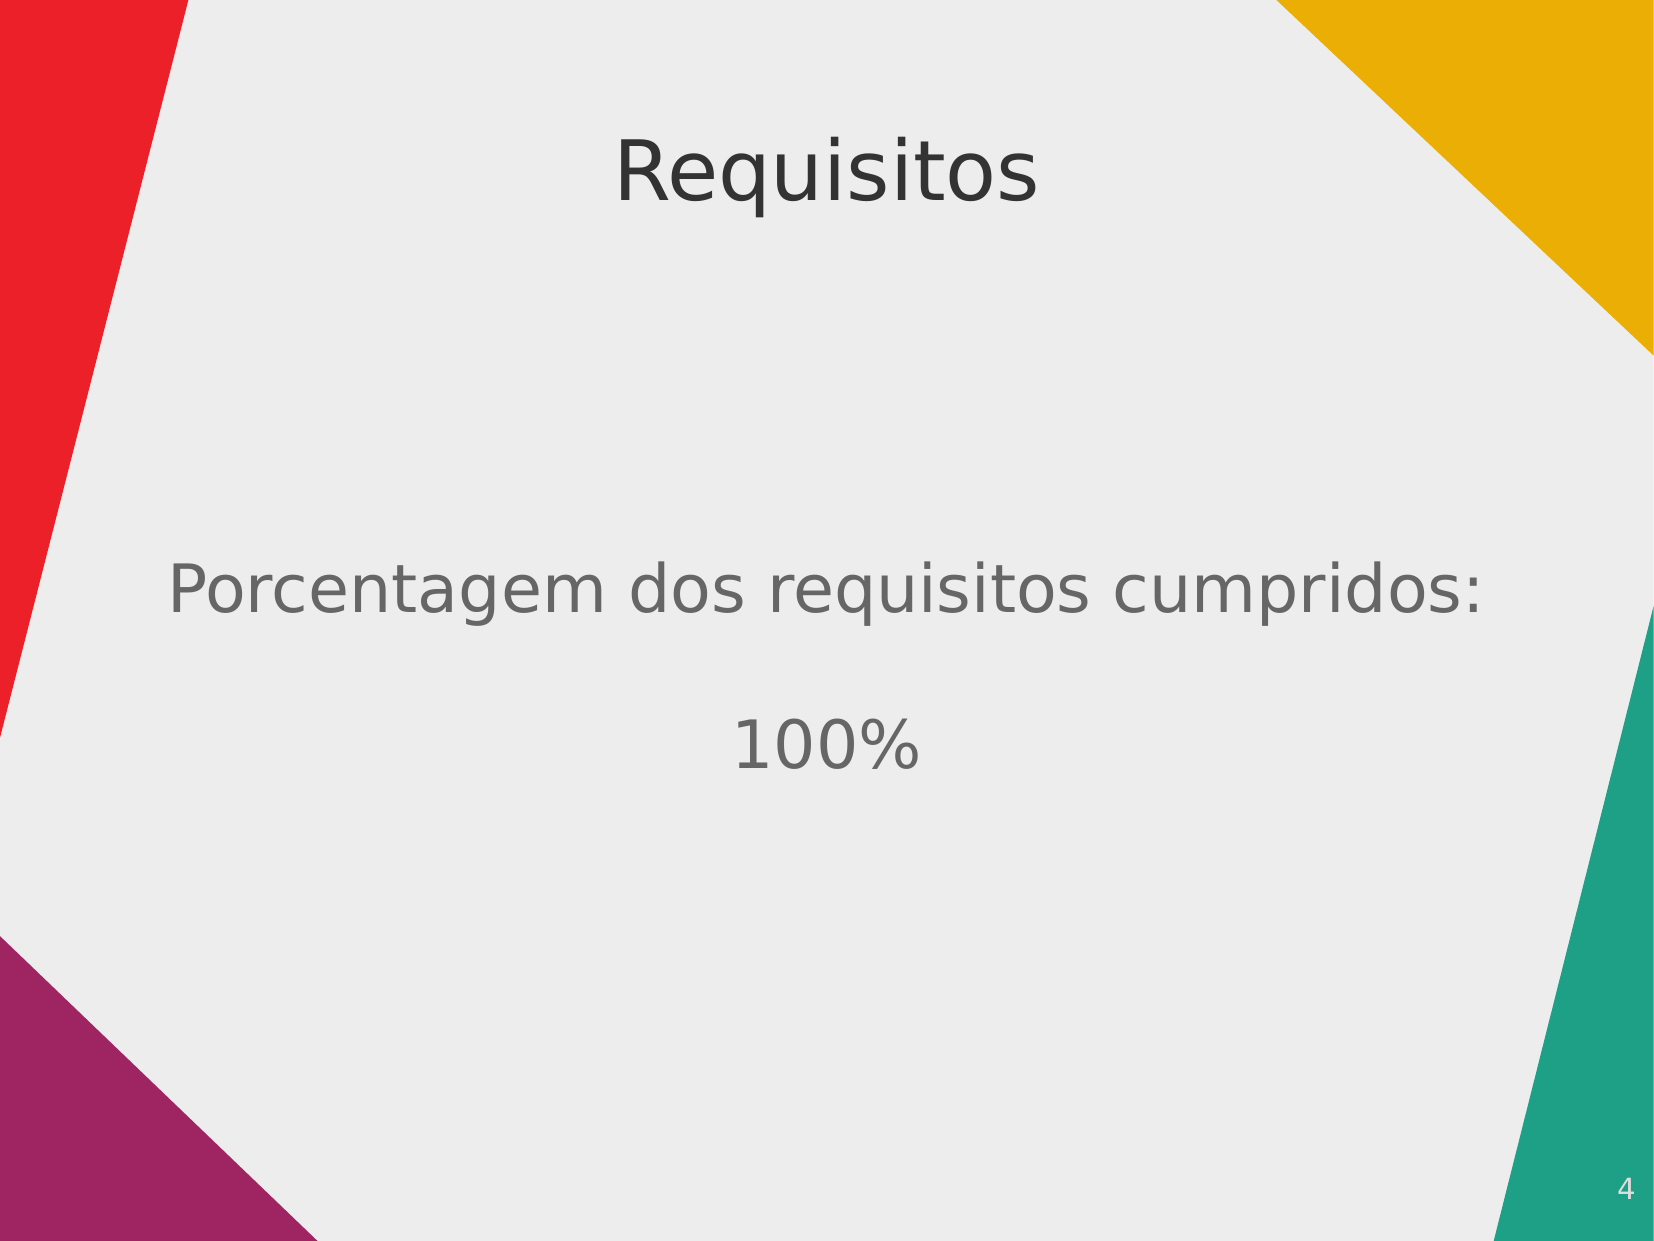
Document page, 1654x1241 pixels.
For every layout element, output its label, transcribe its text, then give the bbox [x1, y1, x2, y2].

title Requisitos [114, 73, 1539, 271]
text_box Porcentagem dos requisitos cumpridos: 100% [114, 302, 1539, 1033]
